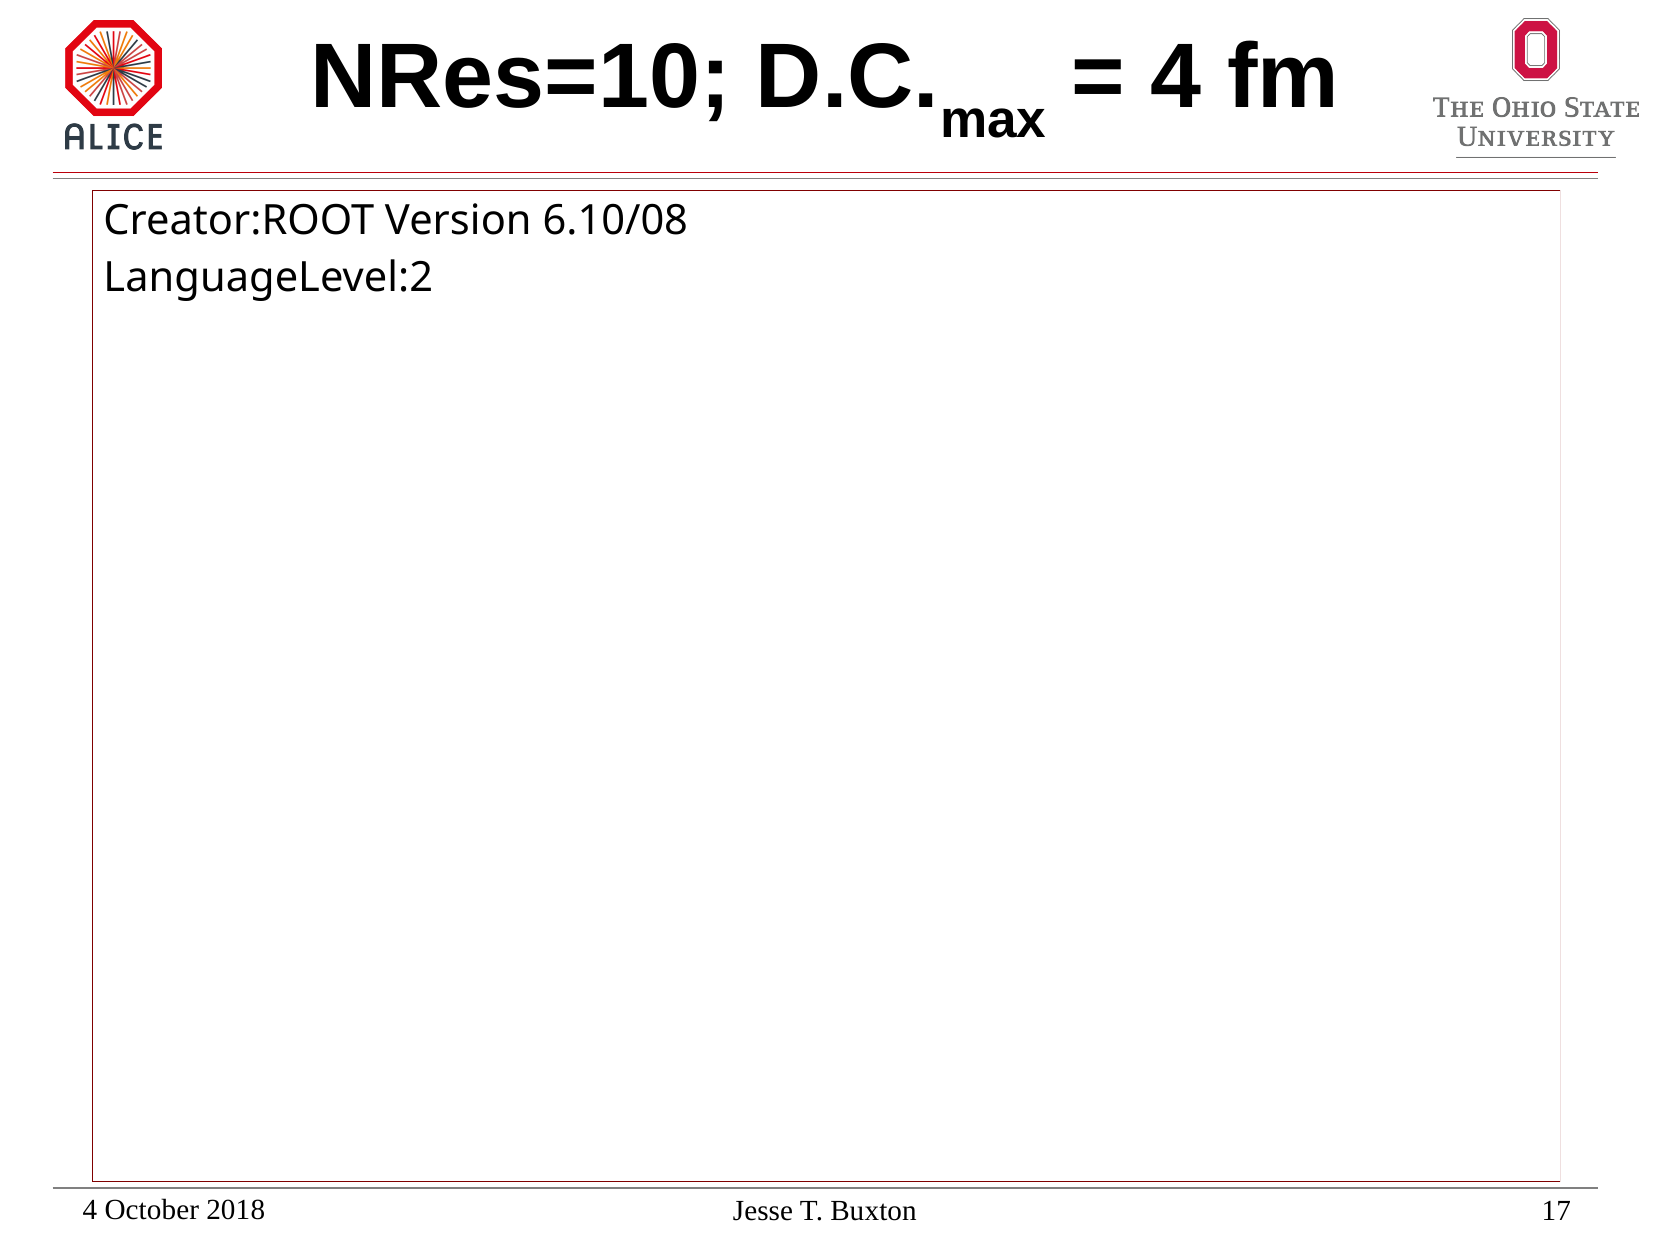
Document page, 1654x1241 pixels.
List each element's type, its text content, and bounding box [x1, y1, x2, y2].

picture [90, 187, 1561, 1182]
title NRes=10; D.C.max = 4 fm [137, 1, 1513, 172]
picture [65, 20, 137, 150]
picture [1513, 5, 1642, 171]
